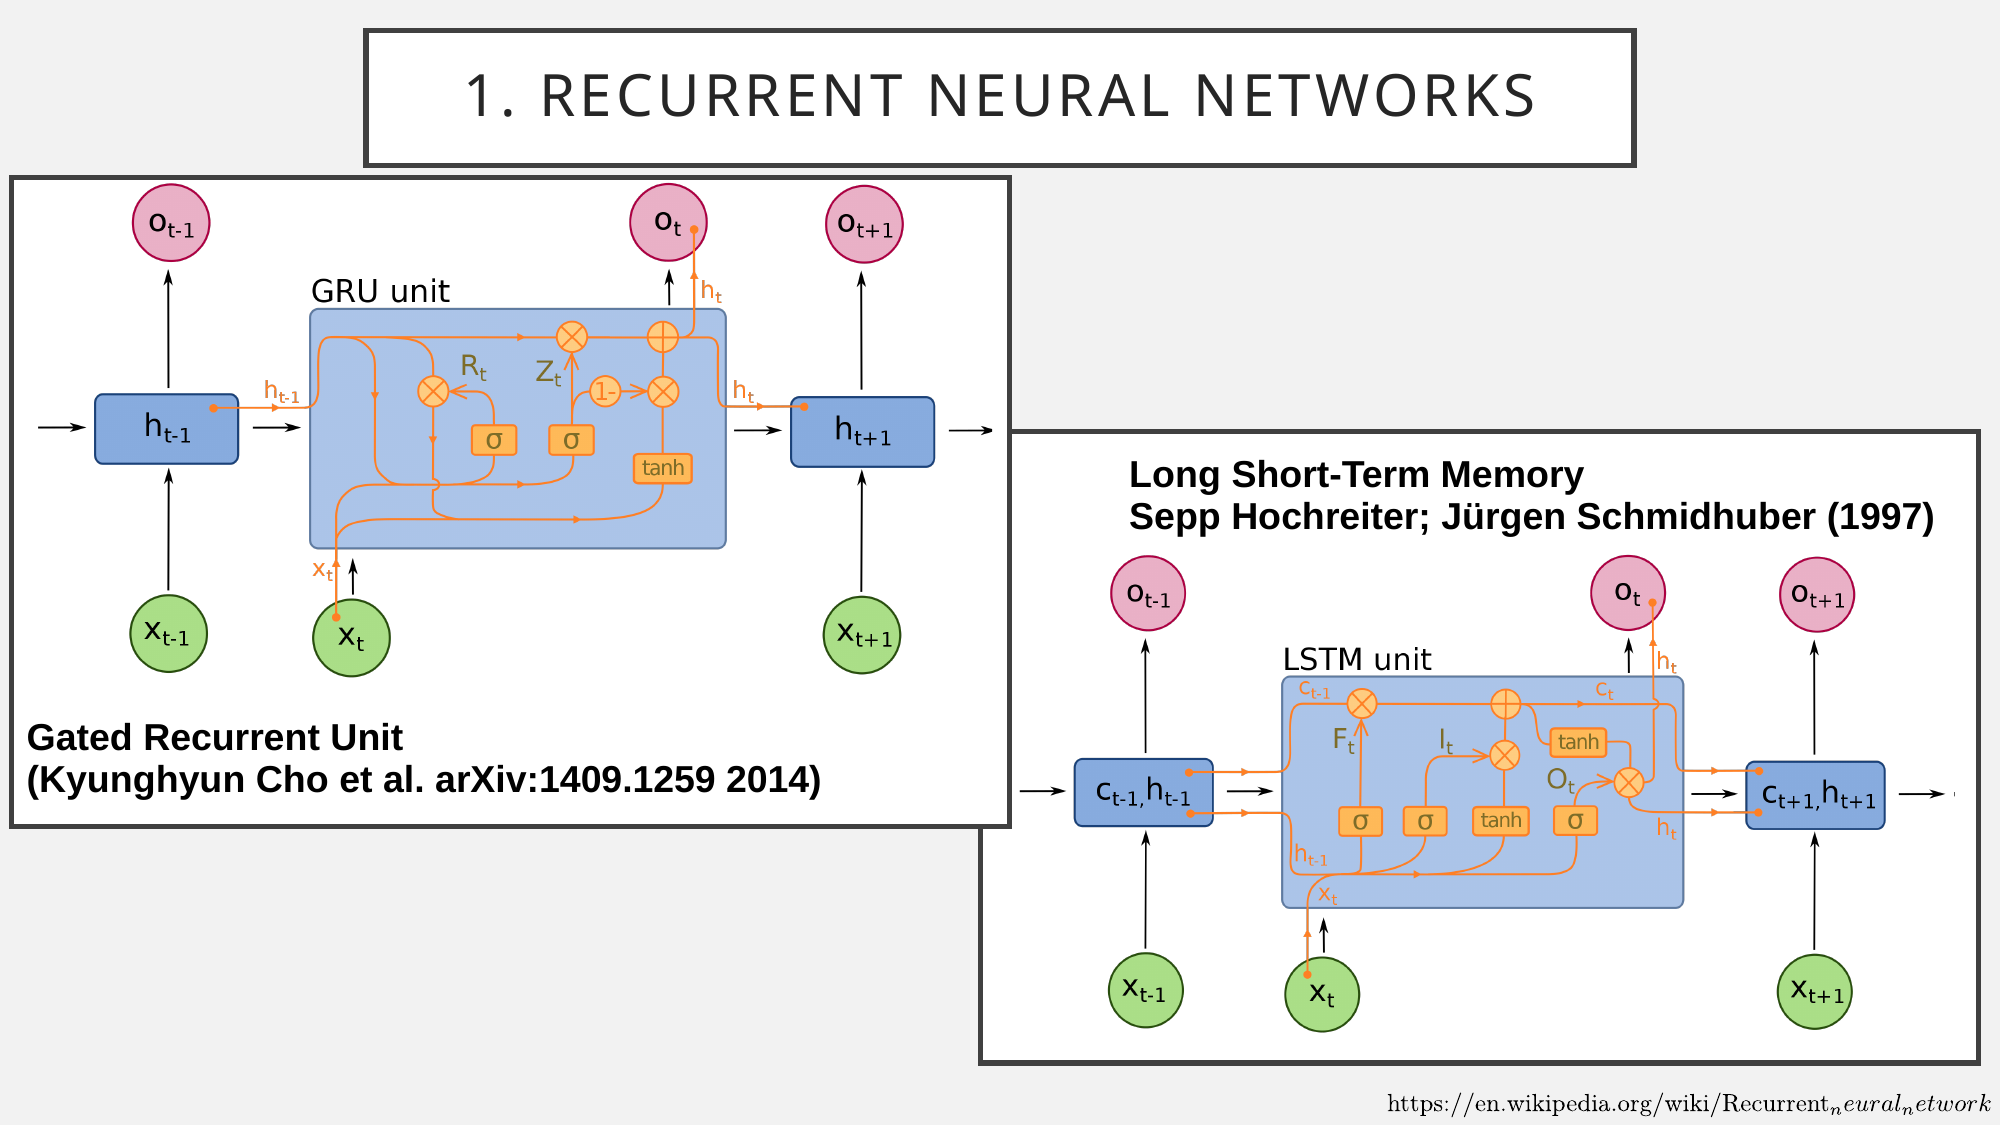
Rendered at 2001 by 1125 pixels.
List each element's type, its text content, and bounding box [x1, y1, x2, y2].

text_box [1820, 1095, 1829, 1112]
text_box [1763, 1100, 1796, 1112]
text_box [1722, 1094, 1751, 1112]
text_box [1618, 1100, 1630, 1112]
text_box [1598, 1100, 1611, 1112]
text_box [1855, 1100, 1869, 1112]
text_box [1979, 1093, 1991, 1112]
text_box [1710, 1092, 1721, 1118]
title 1. Recurrent neural networks [366, 30, 1634, 166]
text_box [1916, 1100, 1926, 1112]
text_box [1807, 1100, 1821, 1112]
text_box [11, 177, 1010, 708]
text_box [1566, 1100, 1577, 1112]
text_box [1578, 1093, 1591, 1112]
text_box [1665, 1100, 1689, 1112]
text_box [980, 431, 1979, 1063]
text_box [1830, 1107, 1842, 1115]
text_box Gated Recurrent Unit (Kyunghyun Cho et al. arXiv:1409.1259 2014) [11, 708, 1312, 850]
text_box [1955, 1100, 1966, 1112]
text_box [1881, 1100, 1894, 1112]
text_box Long Short-Term Memory Sepp Hochreiter; Jürgen Schmidhuber (1997) [1114, 446, 1959, 587]
picture [664, 318, 1955, 1040]
text_box [1967, 1100, 1978, 1112]
text_box [1844, 1100, 1854, 1112]
text_box [1410, 1095, 1419, 1112]
text_box [1640, 1099, 1652, 1117]
text_box [1532, 1093, 1551, 1112]
text_box [1902, 1107, 1914, 1115]
text_box [1752, 1100, 1762, 1112]
text_box [1486, 1100, 1500, 1112]
text_box [1475, 1100, 1486, 1112]
text_box [1400, 1095, 1409, 1112]
text_box [1552, 1100, 1565, 1116]
text_box [1630, 1100, 1640, 1112]
text_box [1927, 1095, 1936, 1112]
text_box [1387, 1093, 1401, 1112]
text_box [1936, 1100, 1954, 1112]
text_box [1690, 1093, 1709, 1112]
text_box [1434, 1100, 1443, 1112]
text_box [1463, 1092, 1474, 1118]
text_box [1420, 1100, 1433, 1116]
text_box [1507, 1100, 1531, 1112]
text_box [1653, 1092, 1664, 1118]
text_box [1869, 1100, 1880, 1112]
text_box [1592, 1100, 1598, 1112]
text_box [1895, 1093, 1901, 1112]
picture [29, 177, 993, 686]
text_box [1451, 1092, 1462, 1118]
text_box [1796, 1100, 1807, 1112]
